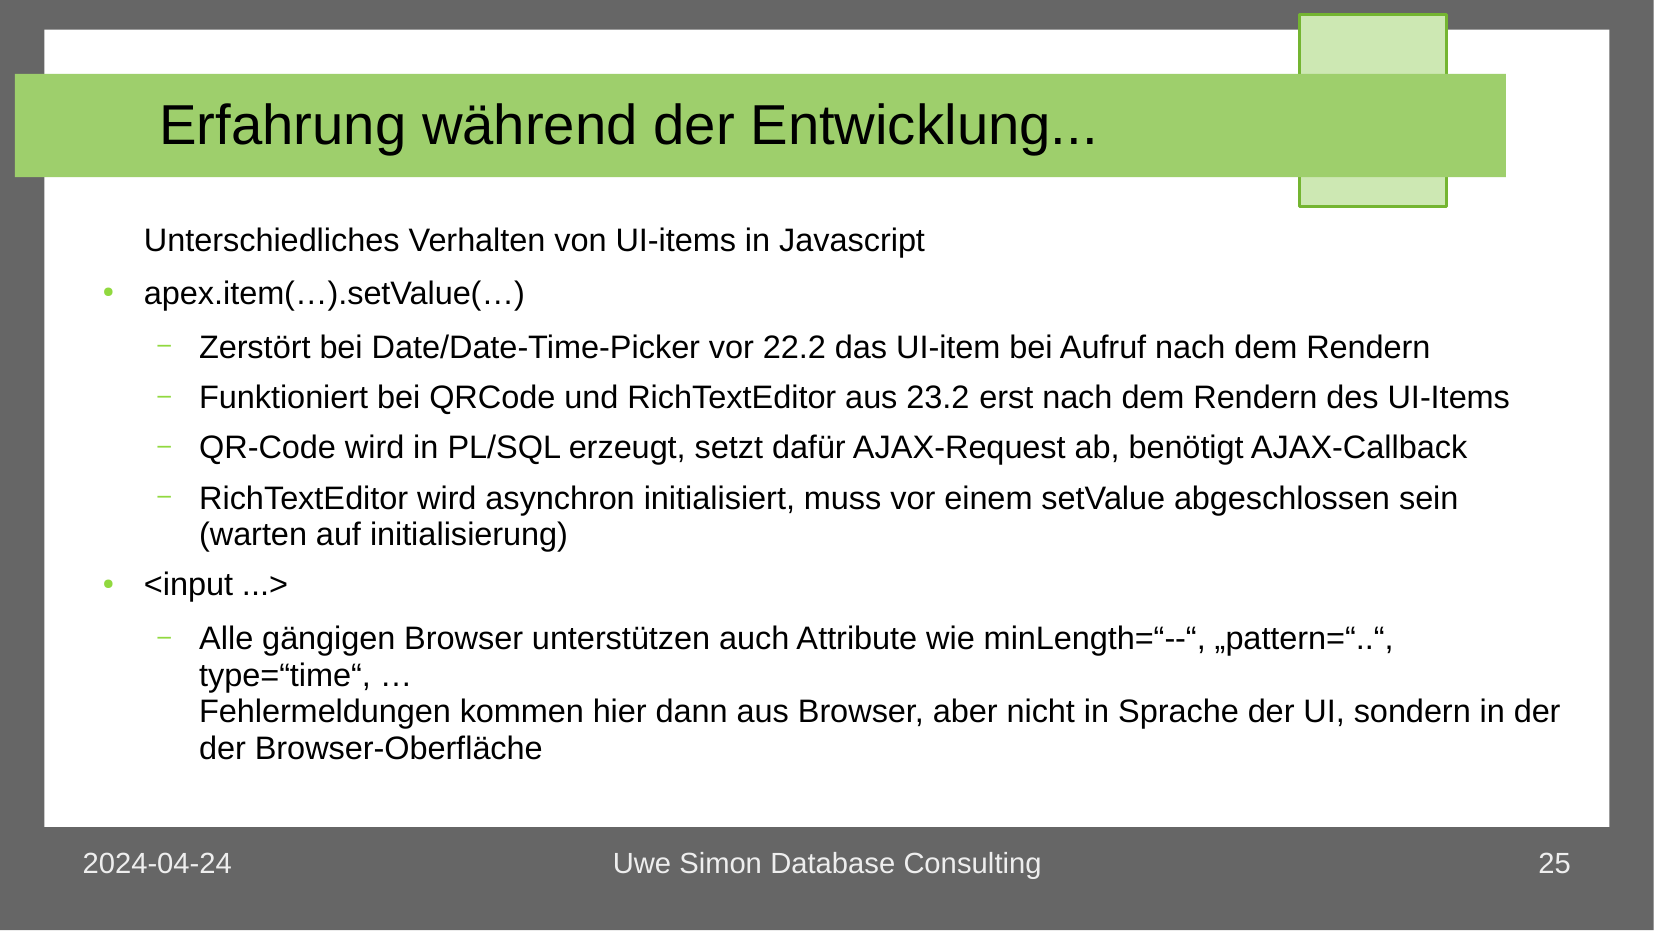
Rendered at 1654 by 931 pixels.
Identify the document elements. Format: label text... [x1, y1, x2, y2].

title Erfahrung während der Entwicklung... [88, 73, 1506, 178]
list Unterschiedliches Verhalten von UI-items in Javascript apex.item(…).setValue(…) Zerstört bei Date/Date-Time-Picker vor 22.2 das UI-item bei Aufruf nach dem Rendern Funktioniert bei QRCode und RichTextEditor aus 23.2 erst nach dem Rendern des UI-Items QR-Code wird in PL/SQL erzeugt, setzt dafür AJAX-Request ab, benötigt AJAX-Callback RichTextEditor wird asynchron initialisiert, muss vor einem setValue abgeschlossen sein (warten auf initialisierung) <input ...> Alle gängigen Browser unterstützen auch Attribute wie minLength=“--“, „pattern=“..“, type=“time“, … Fehlermeldungen kommen hier dann aus Browser, aber nicht in Sprache der UI, sondern in der der Browser-Oberfläche [88, 221, 1565, 813]
